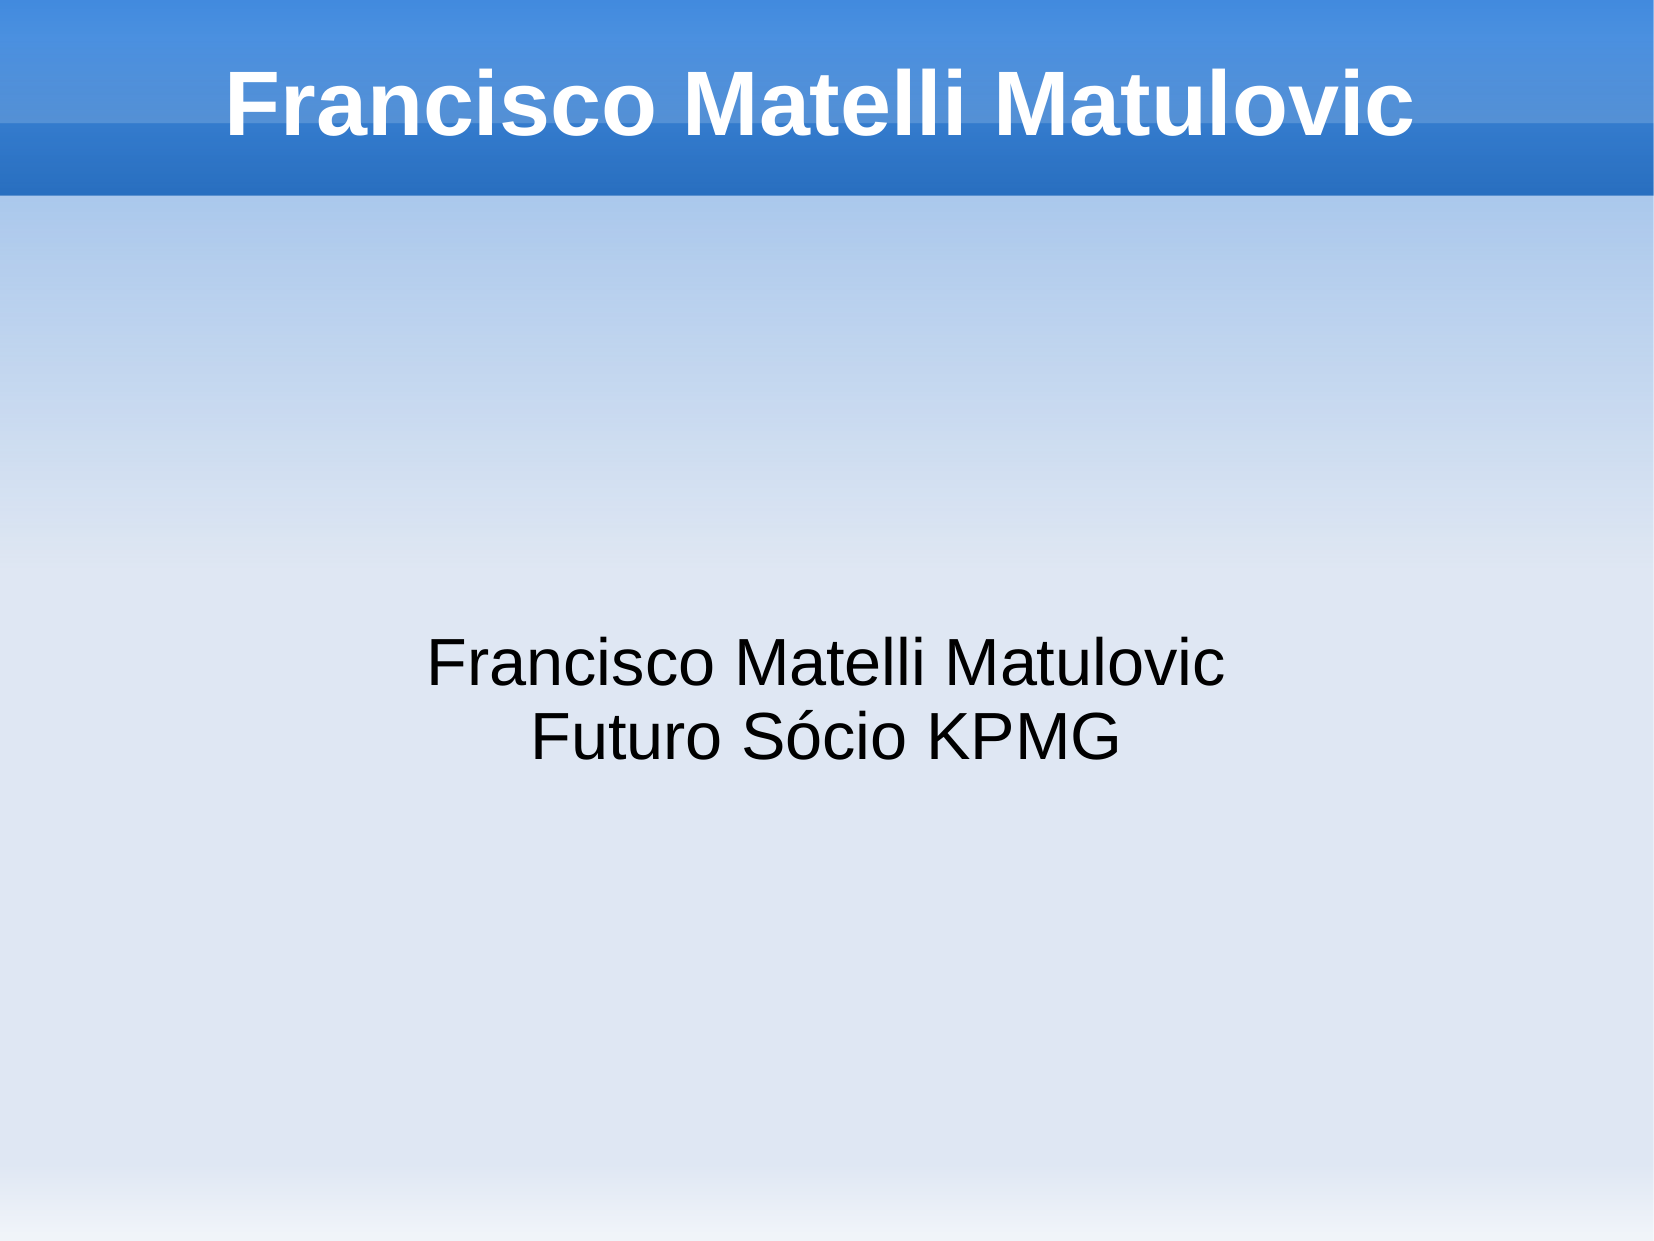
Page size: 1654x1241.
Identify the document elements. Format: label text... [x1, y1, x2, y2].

subtitle Francisco Matelli Matulovic Futuro Sócio KPMG [82, 290, 1571, 1109]
title Francisco Matelli Matulovic [76, 0, 1565, 208]
picture [0, 0, 1654, 1241]
